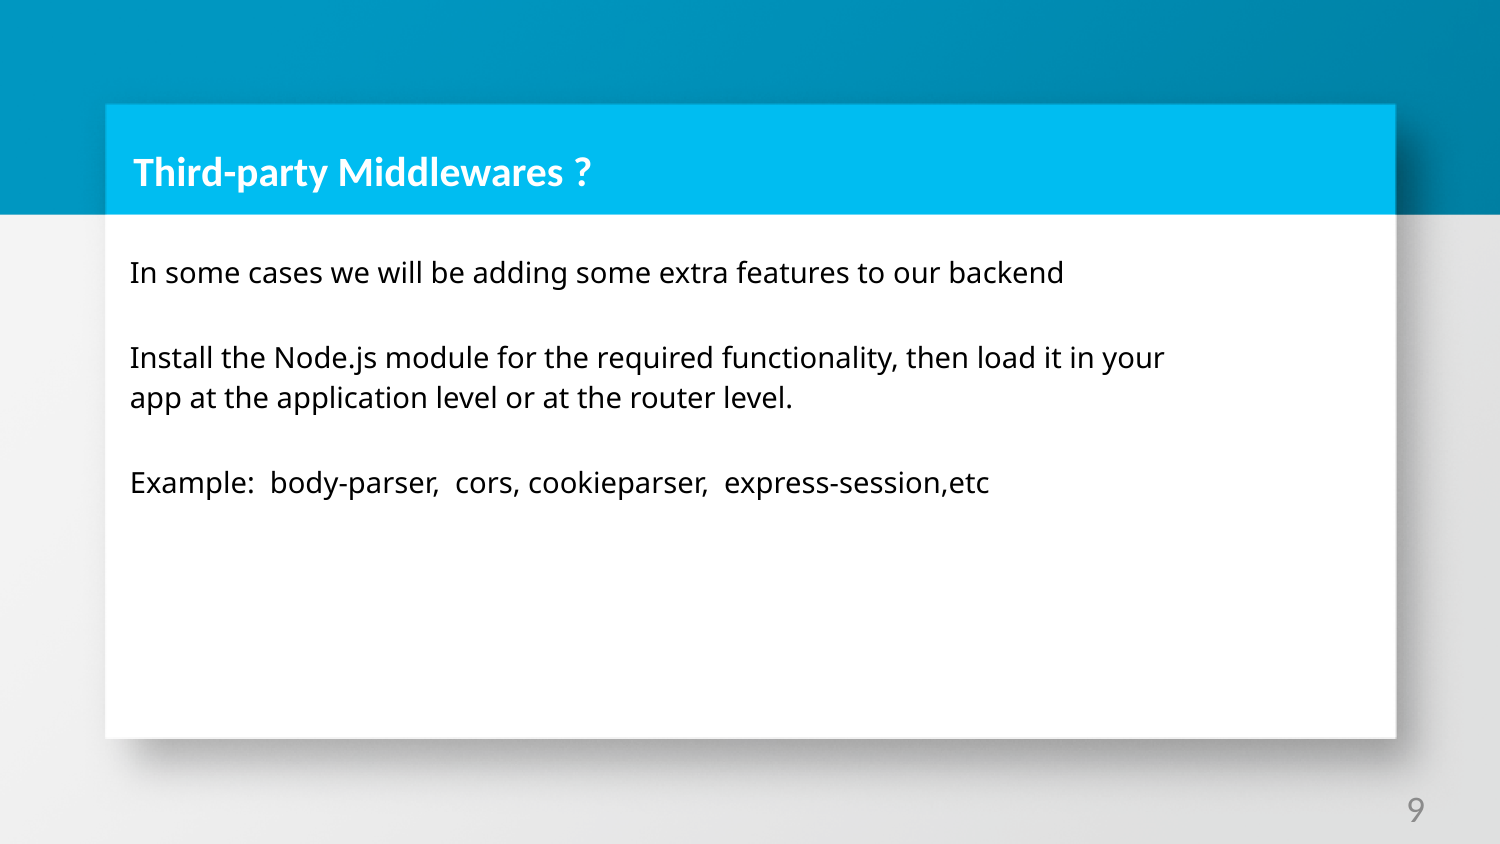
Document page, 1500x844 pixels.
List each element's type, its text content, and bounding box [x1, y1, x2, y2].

picture [0, 215, 1500, 844]
title Third-party Middlewares ? [131, 142, 901, 196]
text_box In some cases we will be adding some extra features to our backend Install the Node.js module for the required functionality, then load it in your app at the application level or at the router level. Example: body-parser, cors, cookieparser, express-session,etc [115, 245, 1216, 661]
